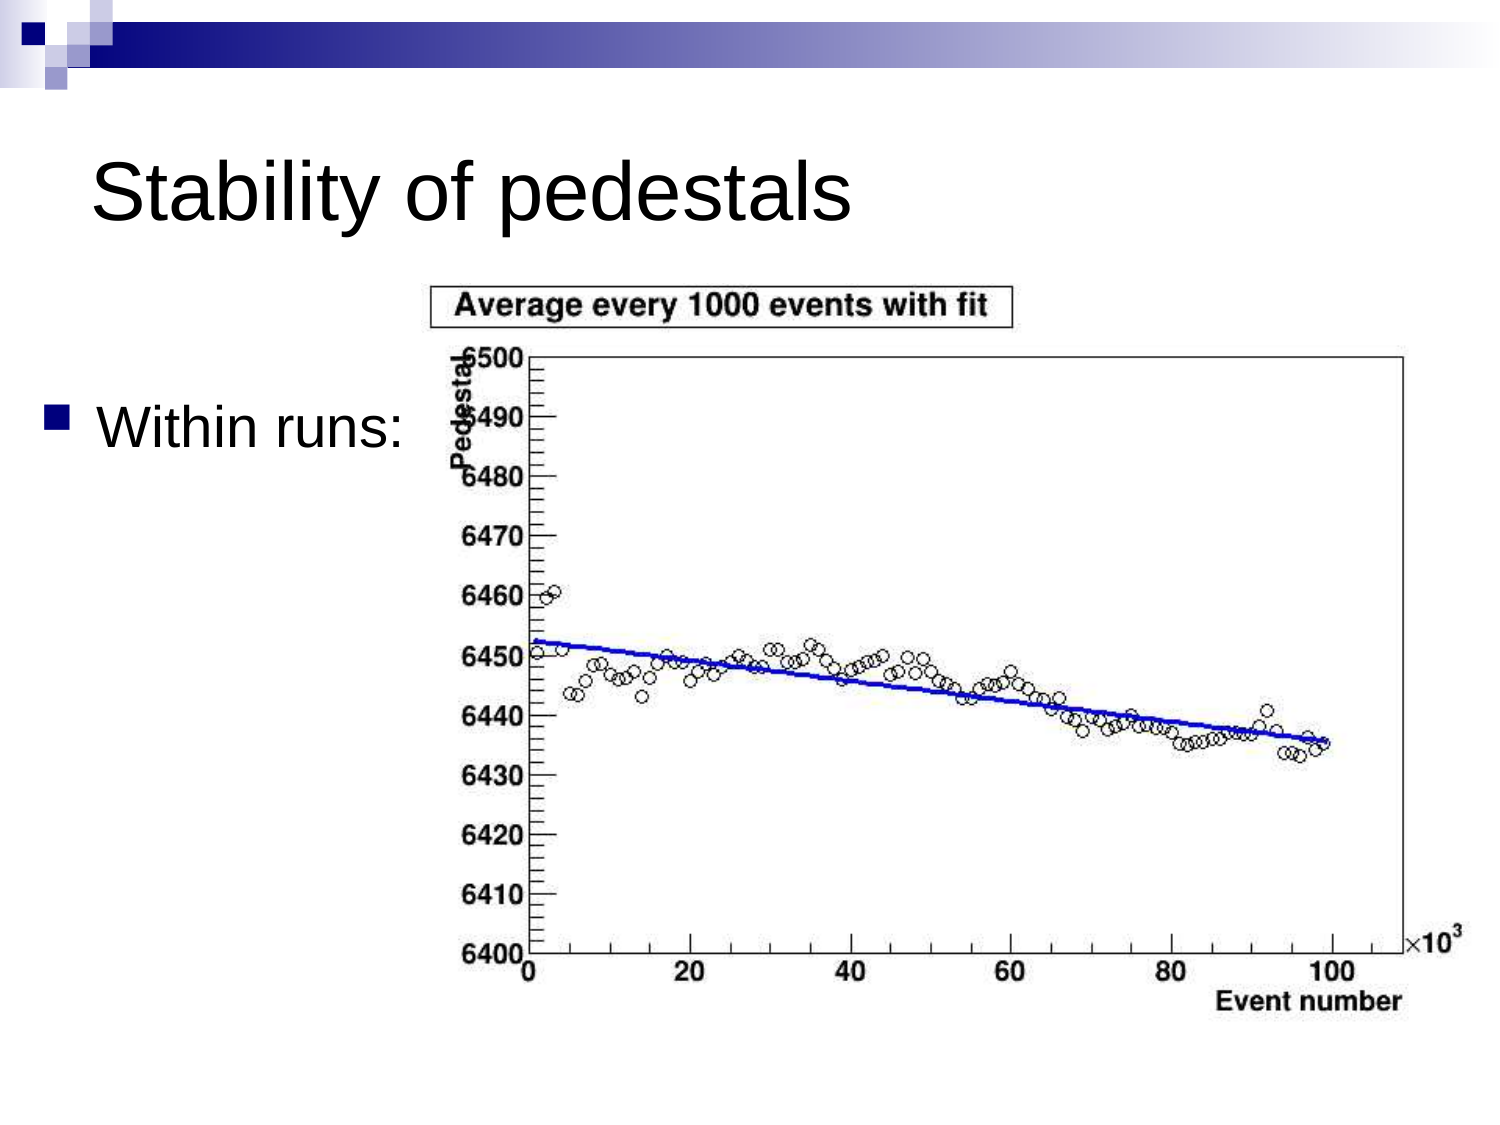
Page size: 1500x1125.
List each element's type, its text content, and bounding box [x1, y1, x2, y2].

list Within runs: [25, 296, 421, 935]
picture [421, 283, 1500, 1028]
title Stability of pedestals [75, 75, 1426, 296]
